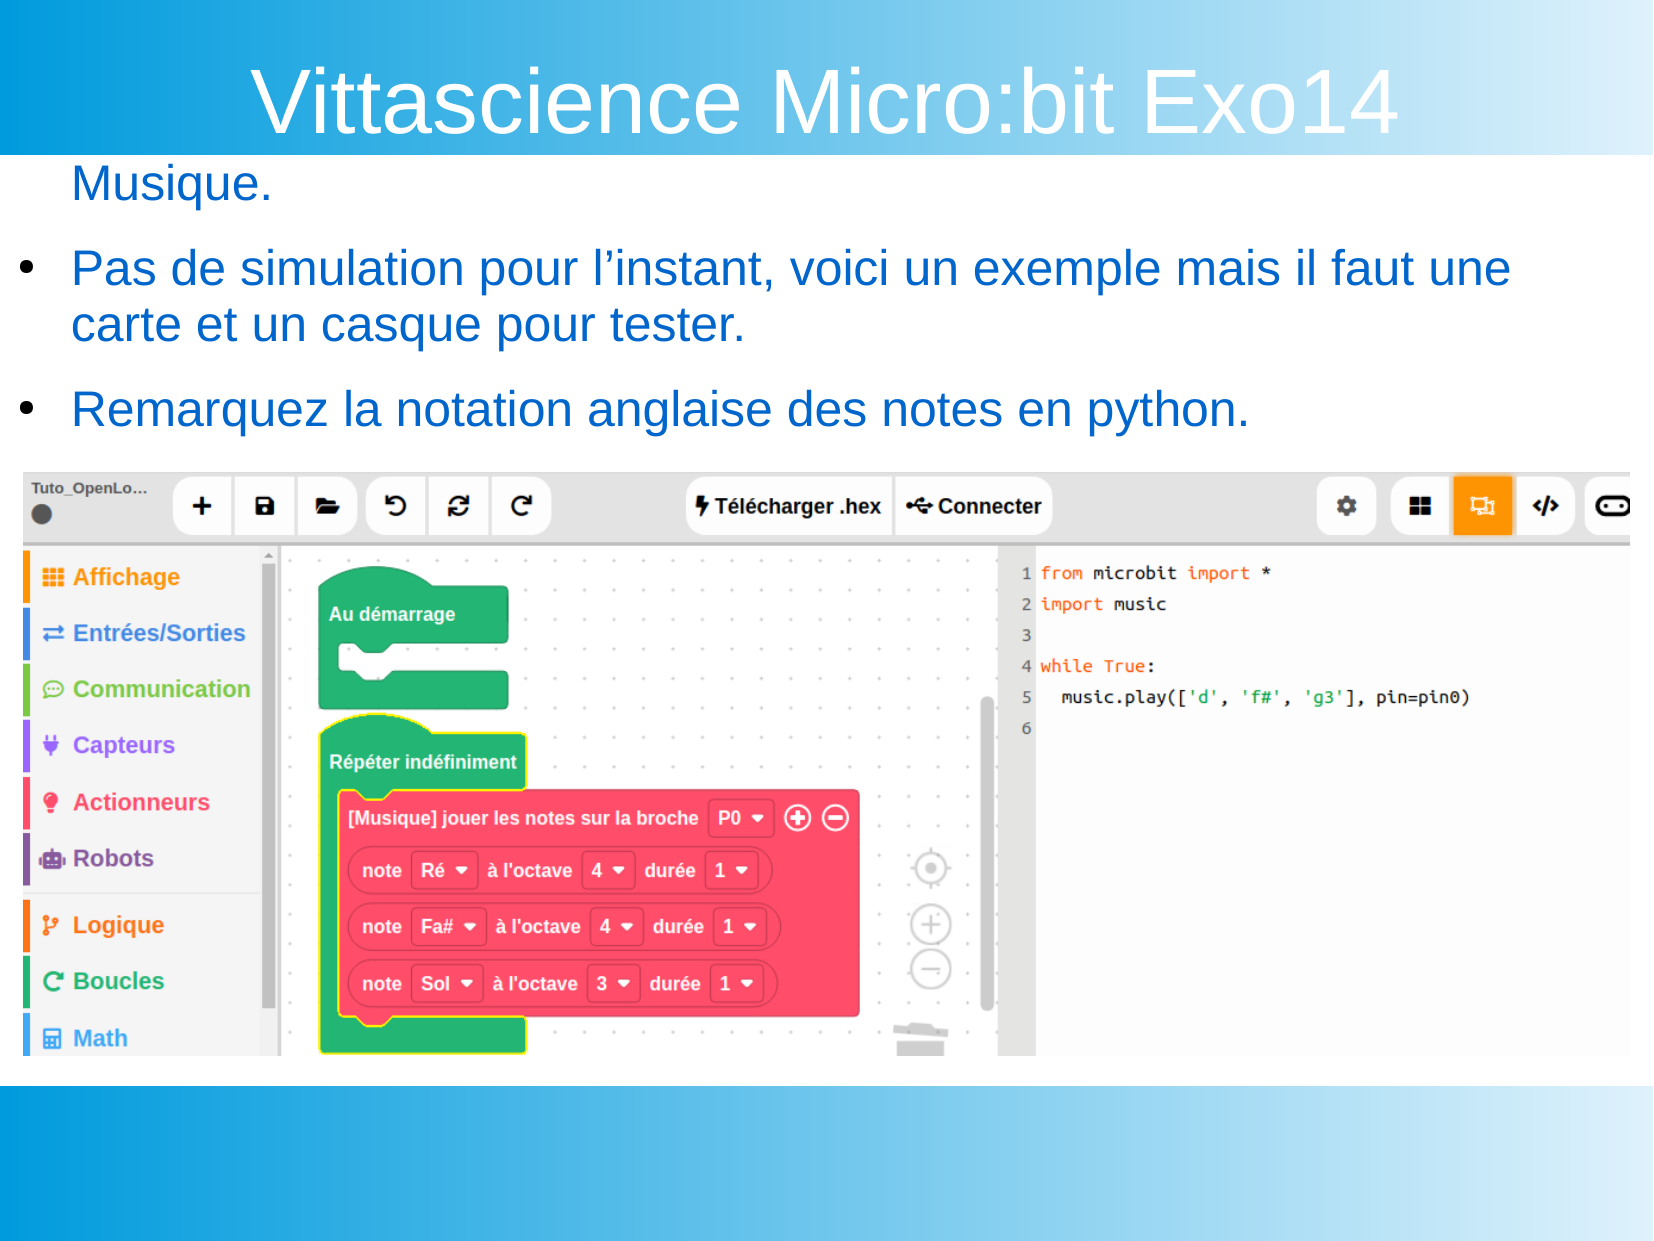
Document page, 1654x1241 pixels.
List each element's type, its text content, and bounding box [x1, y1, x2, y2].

picture [23, 472, 1630, 1056]
title Vittascience Micro:bit Exo14 [82, 49, 1571, 154]
list Musique. Pas de simulation pour l’instant, voici un exemple mais il faut une carte et un casque pour tester. Remarquez la notation anglaise des notes en python. [0, 154, 1607, 378]
